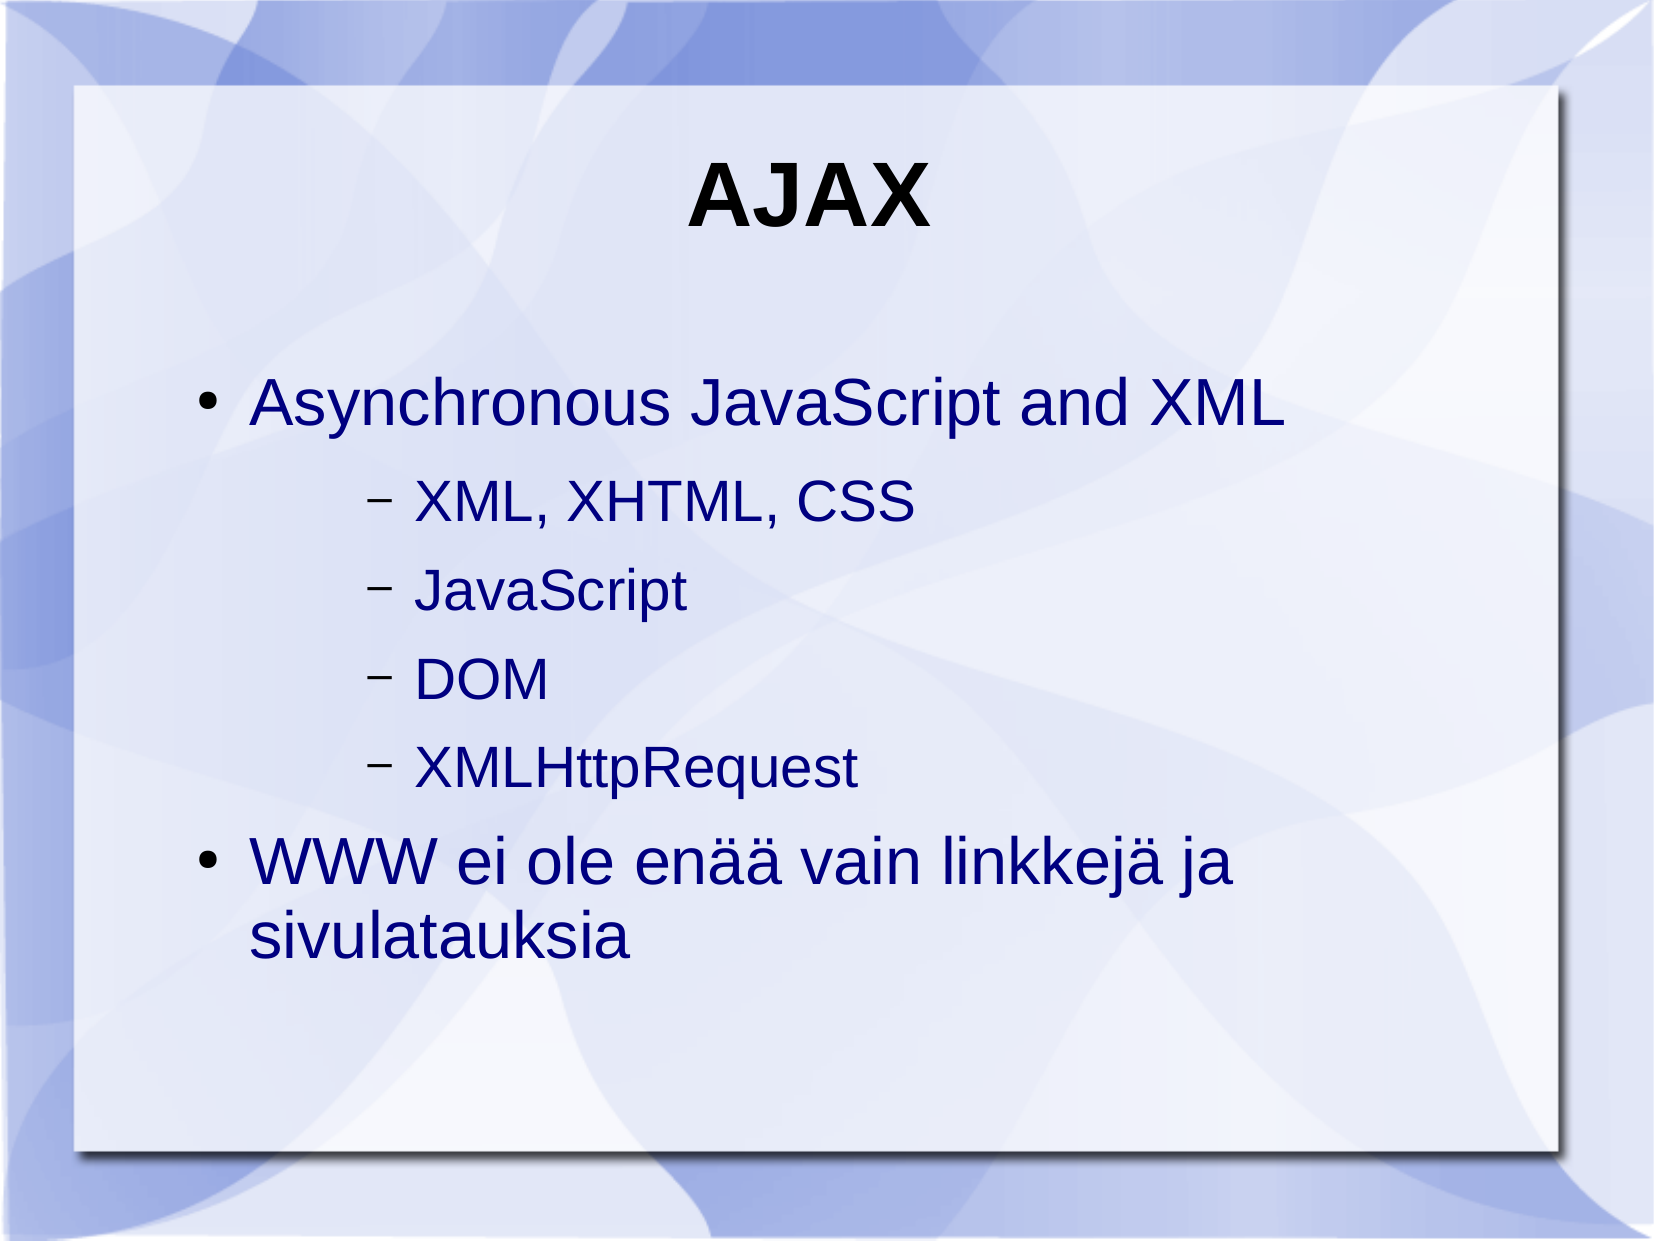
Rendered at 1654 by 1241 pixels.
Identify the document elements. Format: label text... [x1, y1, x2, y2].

list Asynchronous JavaScript and XML XML, XHTML, CSS JavaScript DOM XMLHttpRequest WWW ei ole enää vain linkkejä ja sivulatauksia [178, 364, 1570, 1147]
title AJAX [82, 90, 1536, 298]
picture [0, 0, 1654, 1241]
